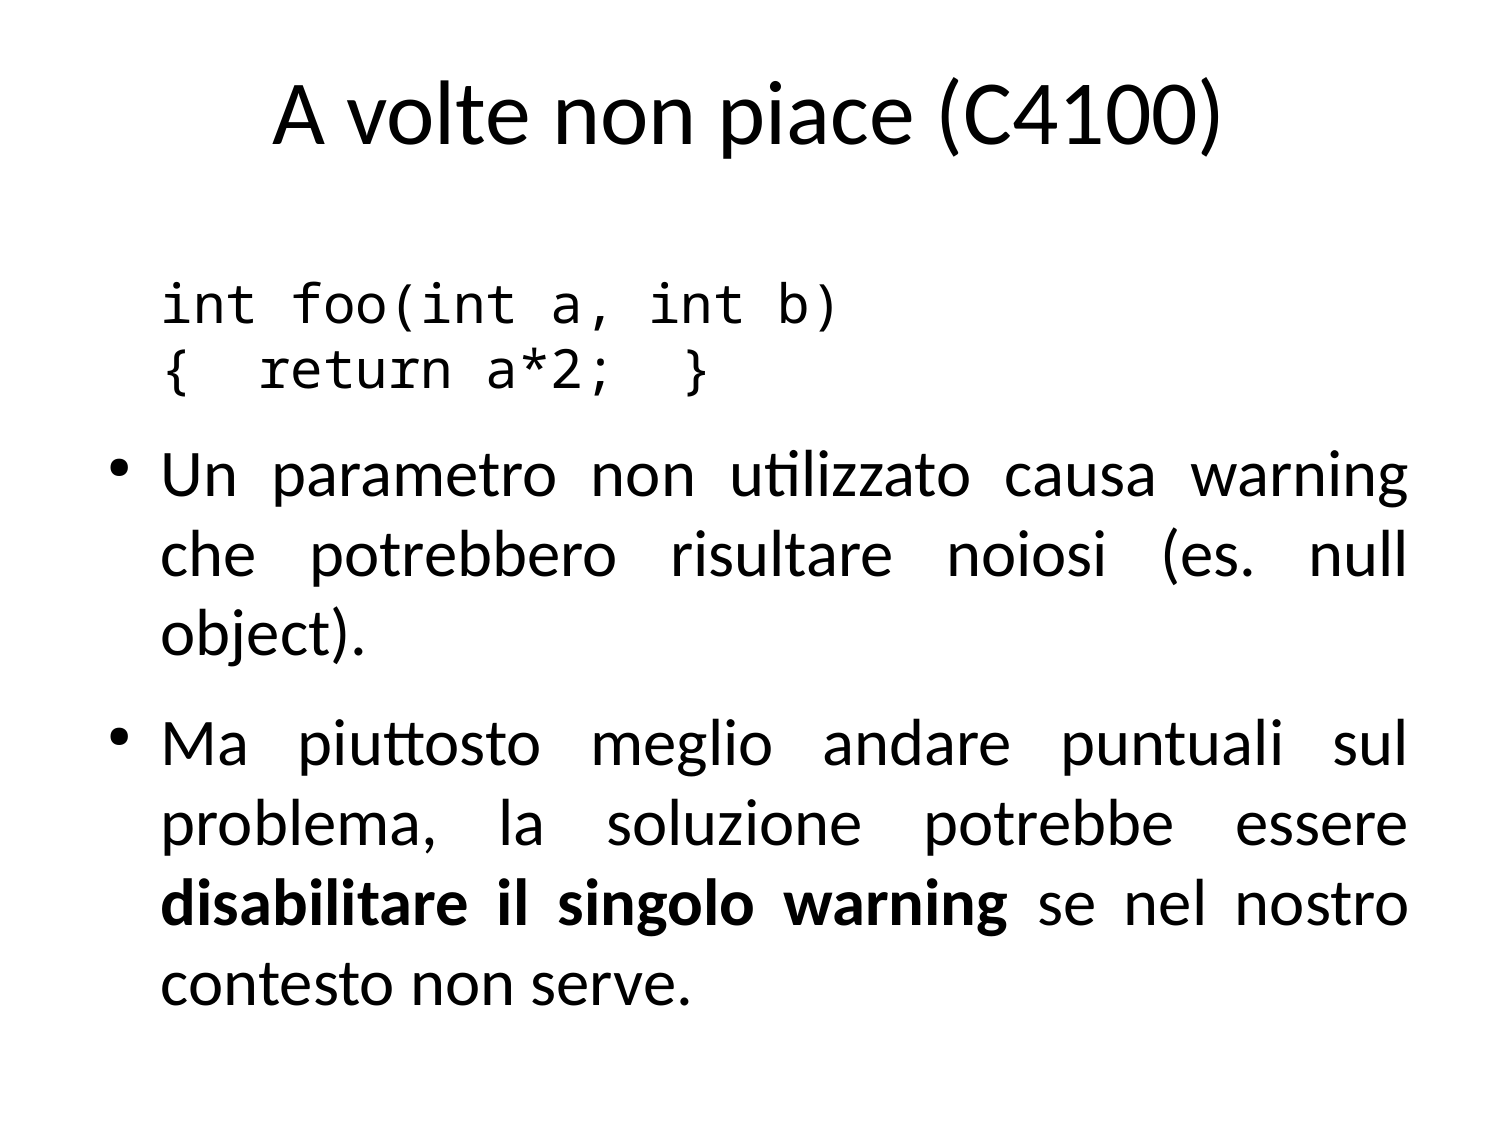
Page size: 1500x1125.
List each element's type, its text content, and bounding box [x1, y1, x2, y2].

title A volte non piace (C4100) [75, 45, 1425, 233]
list [75, 262, 1426, 1005]
